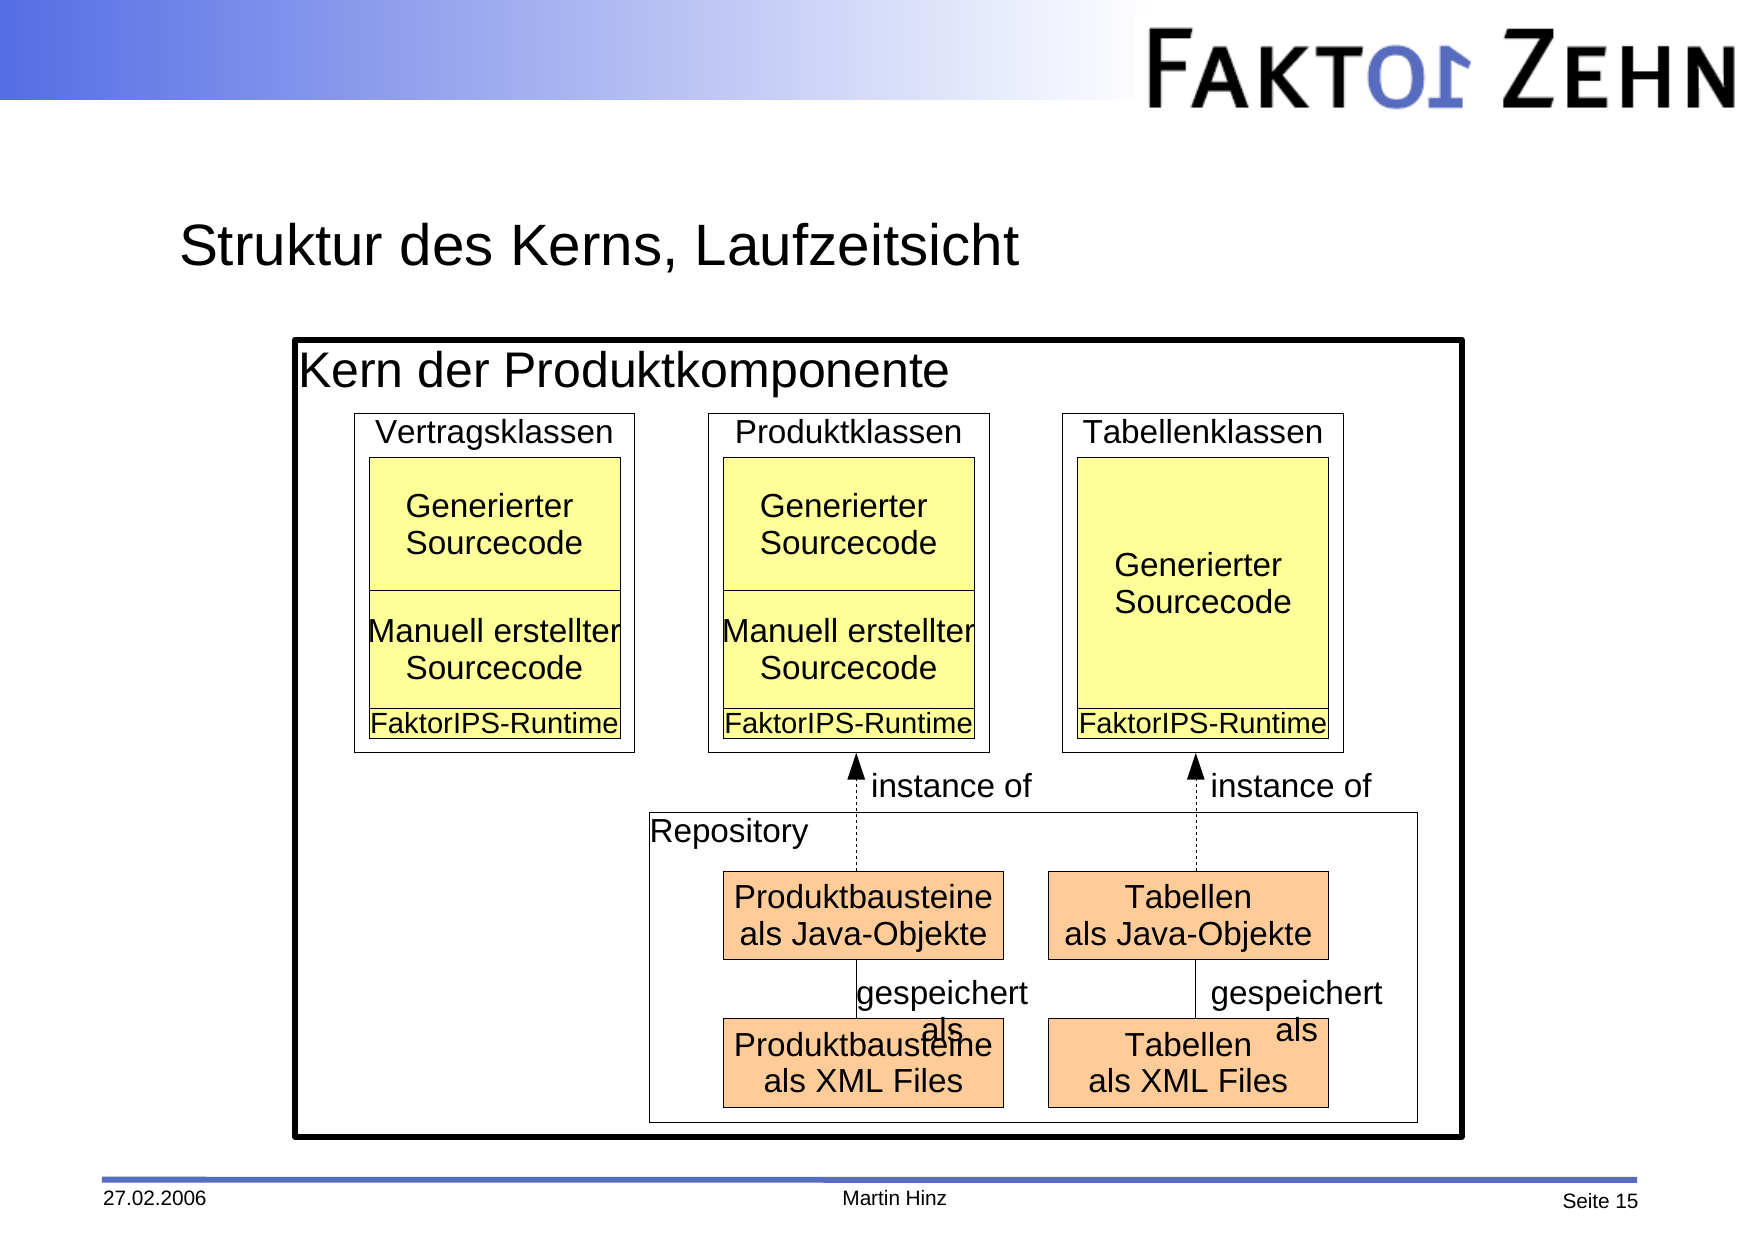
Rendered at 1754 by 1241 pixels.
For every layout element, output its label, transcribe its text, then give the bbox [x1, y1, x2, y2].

text_box Tabellen als Java-Objekte [1048, 871, 1329, 960]
text_box Manuell erstellter Sourcecode [723, 590, 975, 708]
text_box Tabellen als XML Files [1048, 1018, 1329, 1108]
text_box Vertragsklassen [354, 413, 635, 753]
picture [1133, 14, 1749, 117]
text_box instance of [871, 767, 1034, 806]
text_box Tabellenklassen [1062, 413, 1344, 753]
text_box Manuell erstellter Sourcecode [369, 590, 621, 708]
text_box Produktbausteine als Java-Objekte [723, 871, 1004, 960]
text_box gespeichert als [1210, 974, 1418, 1049]
title Struktur des Kerns, Laufzeitsicht [179, 142, 1576, 349]
text_box FaktorIPS-Runtime [1077, 708, 1329, 739]
text_box Produktklassen [708, 413, 990, 753]
text_box Generierter Sourcecode [723, 457, 975, 590]
text_box Kern der Produktkomponente [295, 339, 1462, 1137]
text_box FaktorIPS-Runtime [723, 708, 975, 739]
text_box Repository [649, 812, 1418, 1123]
text_box FaktorIPS-Runtime [369, 708, 621, 739]
text_box gespeichert als [856, 974, 1078, 1049]
text_box Generierter Sourcecode [369, 457, 621, 590]
text_box Generierter Sourcecode [1077, 457, 1329, 708]
text_box Produktbausteine als XML Files [723, 1018, 1004, 1108]
text_box instance of [1210, 767, 1373, 806]
